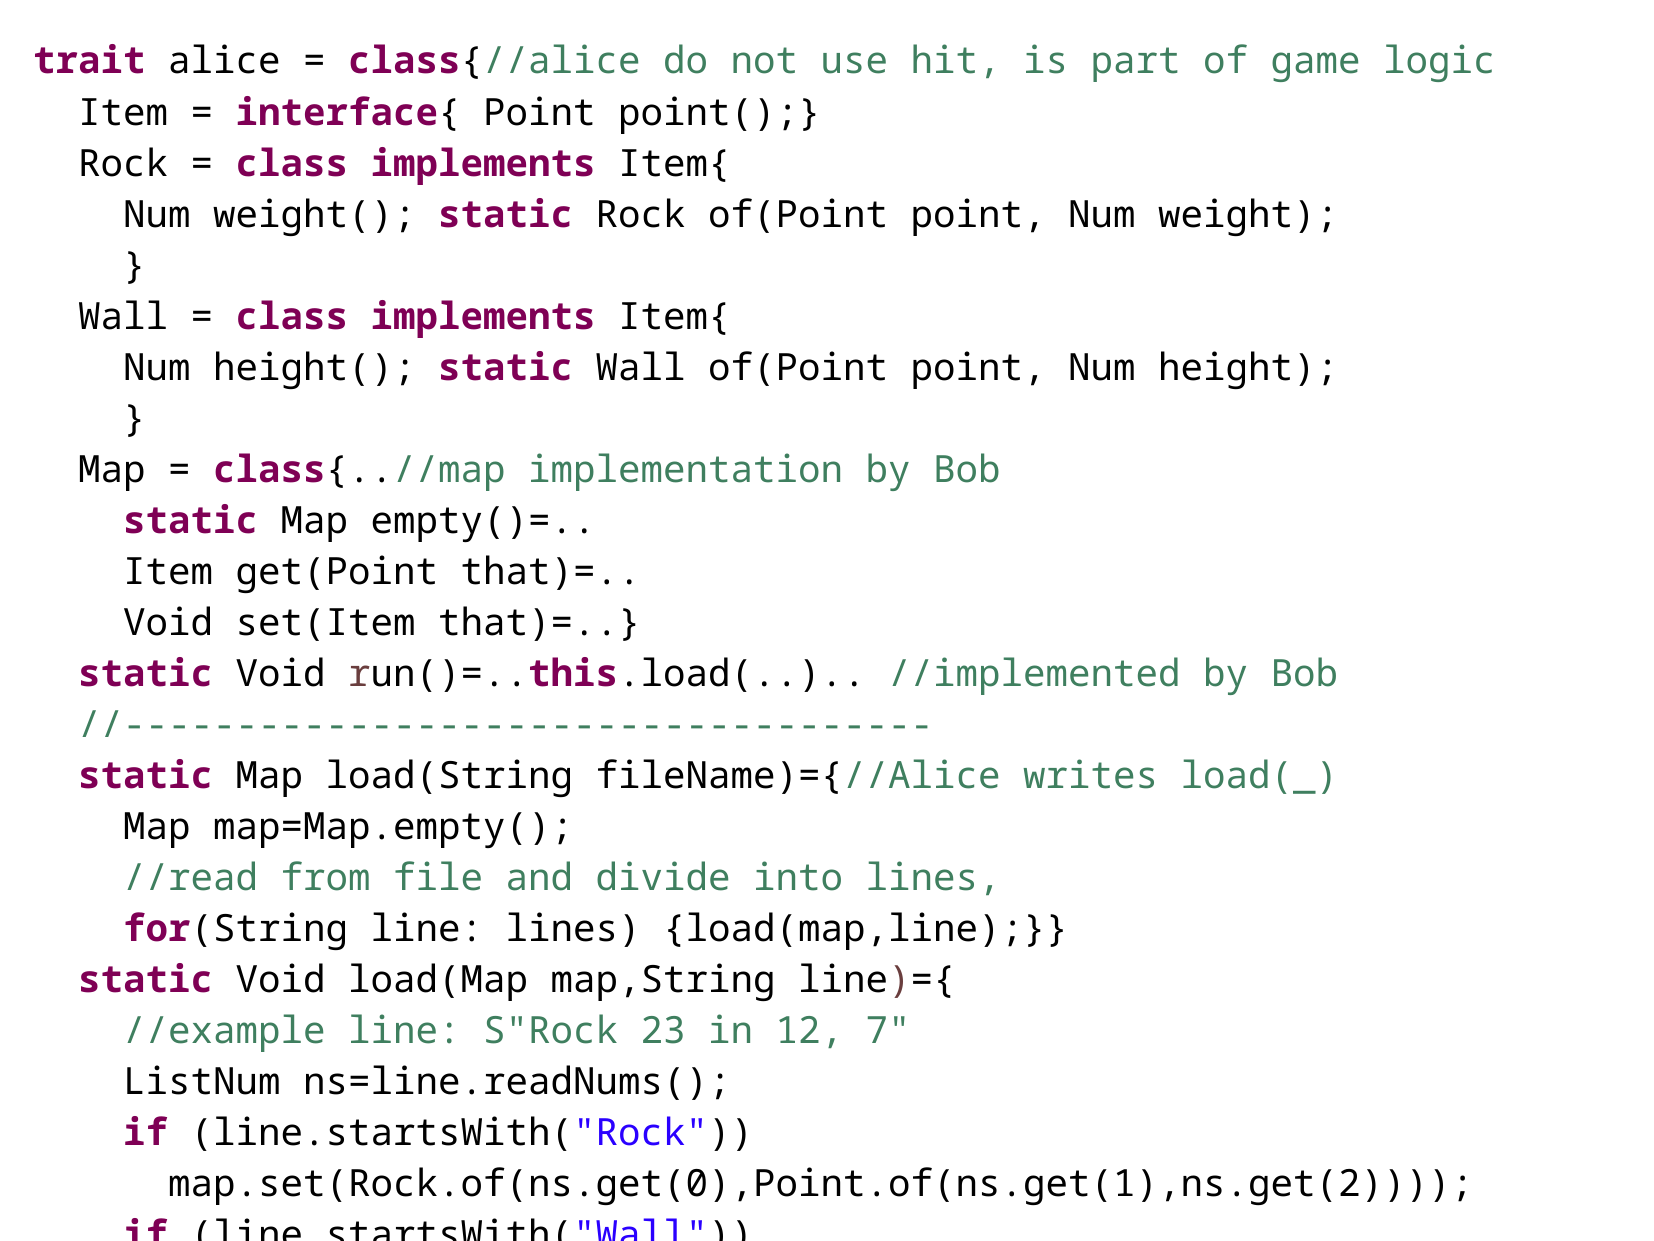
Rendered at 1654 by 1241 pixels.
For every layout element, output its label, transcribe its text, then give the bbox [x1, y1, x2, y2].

text_box trait alice = class{//alice do not use hit, is part of game logic Item = interface{ Point point();} Rock = class implements Item{ Num weight(); static Rock of(Point point, Num weight); } Wall = class implements Item{ Num height(); static Wall of(Point point, Num height); } Map = class{..//map implementation by Bob static Map empty()=.. Item get(Point that)=.. Void set(Item that)=..} static Void run()=..this.load(..).. //implemented by Bob //------------------------------------ static Map load(String fileName)={//Alice writes load(_) Map map=Map.empty(); //read from file and divide into lines, for(String line: lines) {load(map,line);}} static Void load(Map map,String line)={ //example line: S"Rock 23 in 12, 7" ListNum ns=line.readNums(); if (line.startsWith("Rock")) map.set(Rock.of(ns.get(0),Point.of(ns.get(1),ns.get(2)))); if (line.startsWith("Wall")) .. .. }} [18, 26, 1654, 1241]
